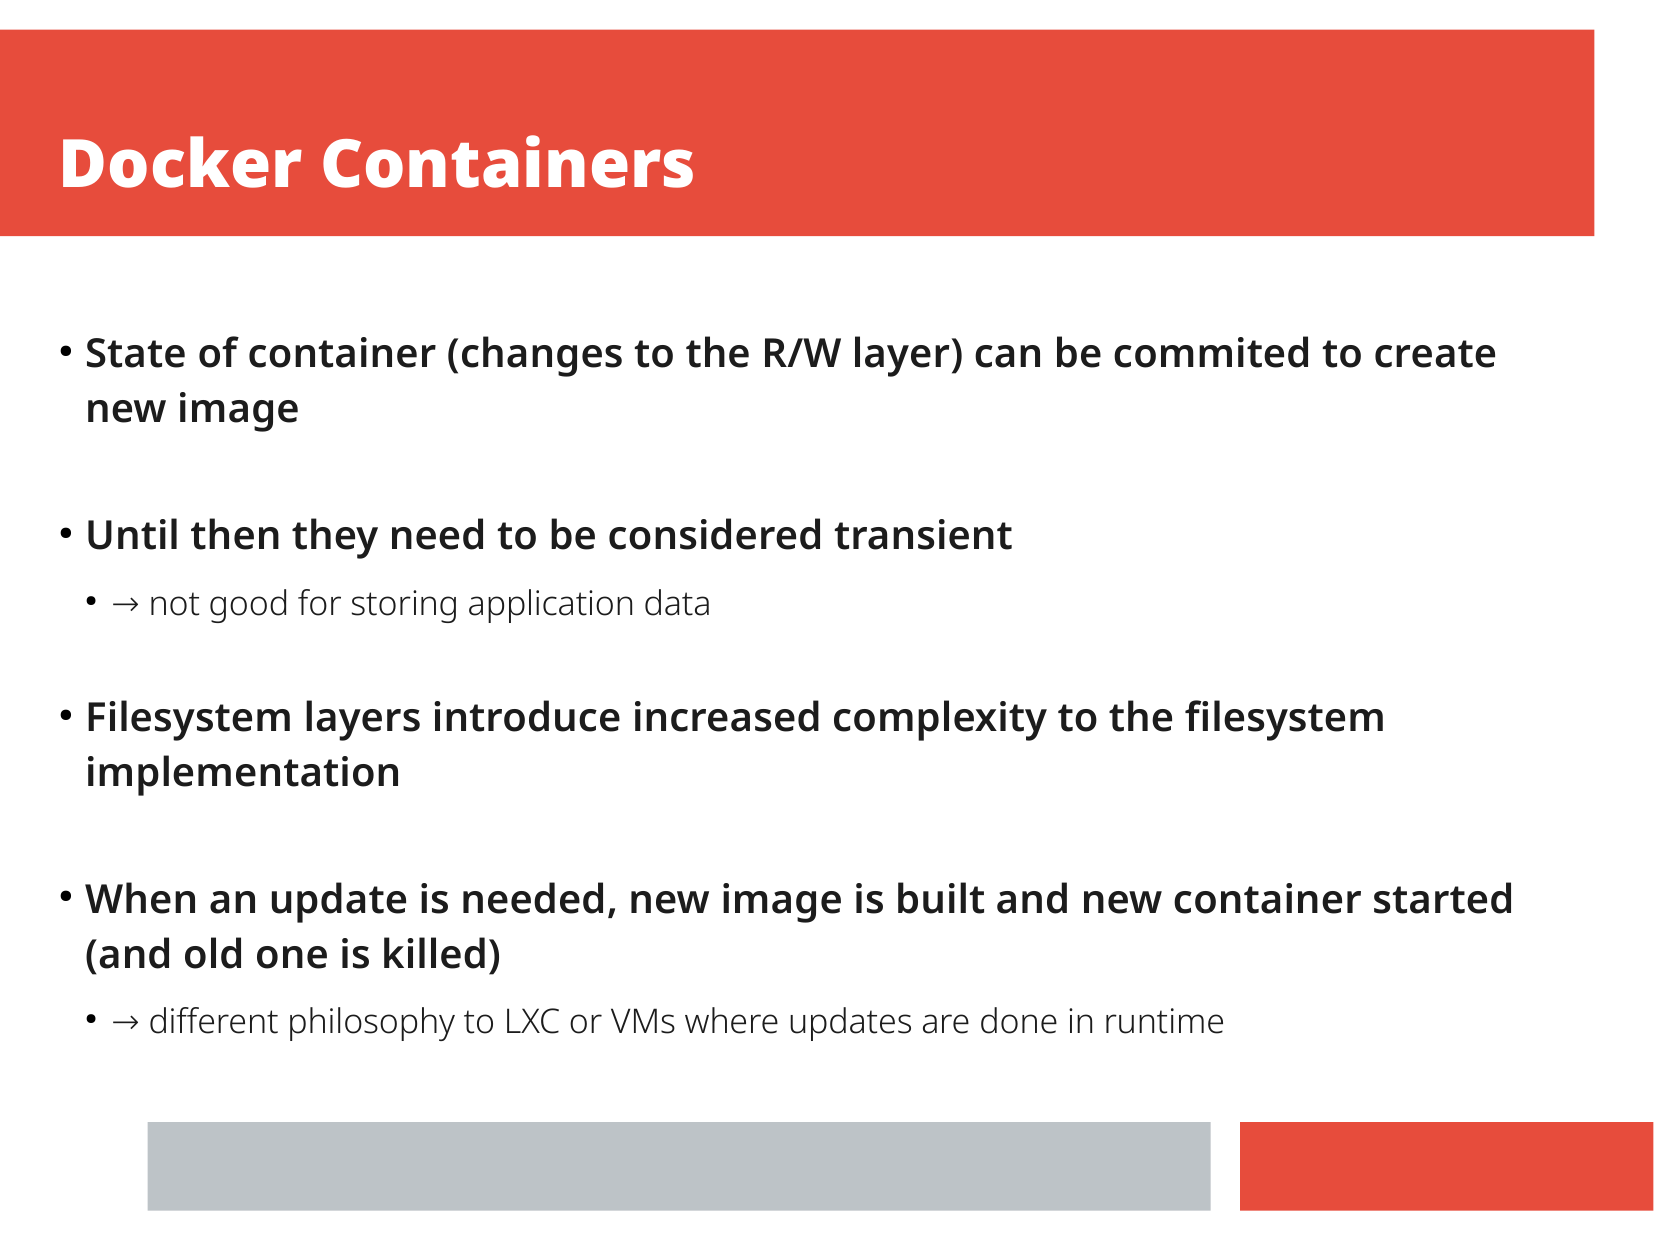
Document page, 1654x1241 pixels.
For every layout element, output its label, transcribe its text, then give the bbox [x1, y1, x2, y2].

title Docker Containers [59, 59, 1595, 207]
list State of container (changes to the R/W layer) can be commited to create new image Until then they need to be considered transient → not good for storing application data Filesystem layers introduce increased complexity to the filesystem implementation When an update is needed, new image is built and new container started (and old one is killed) → different philosophy to LXC or VMs where updates are done in runtime [59, 324, 1565, 1093]
